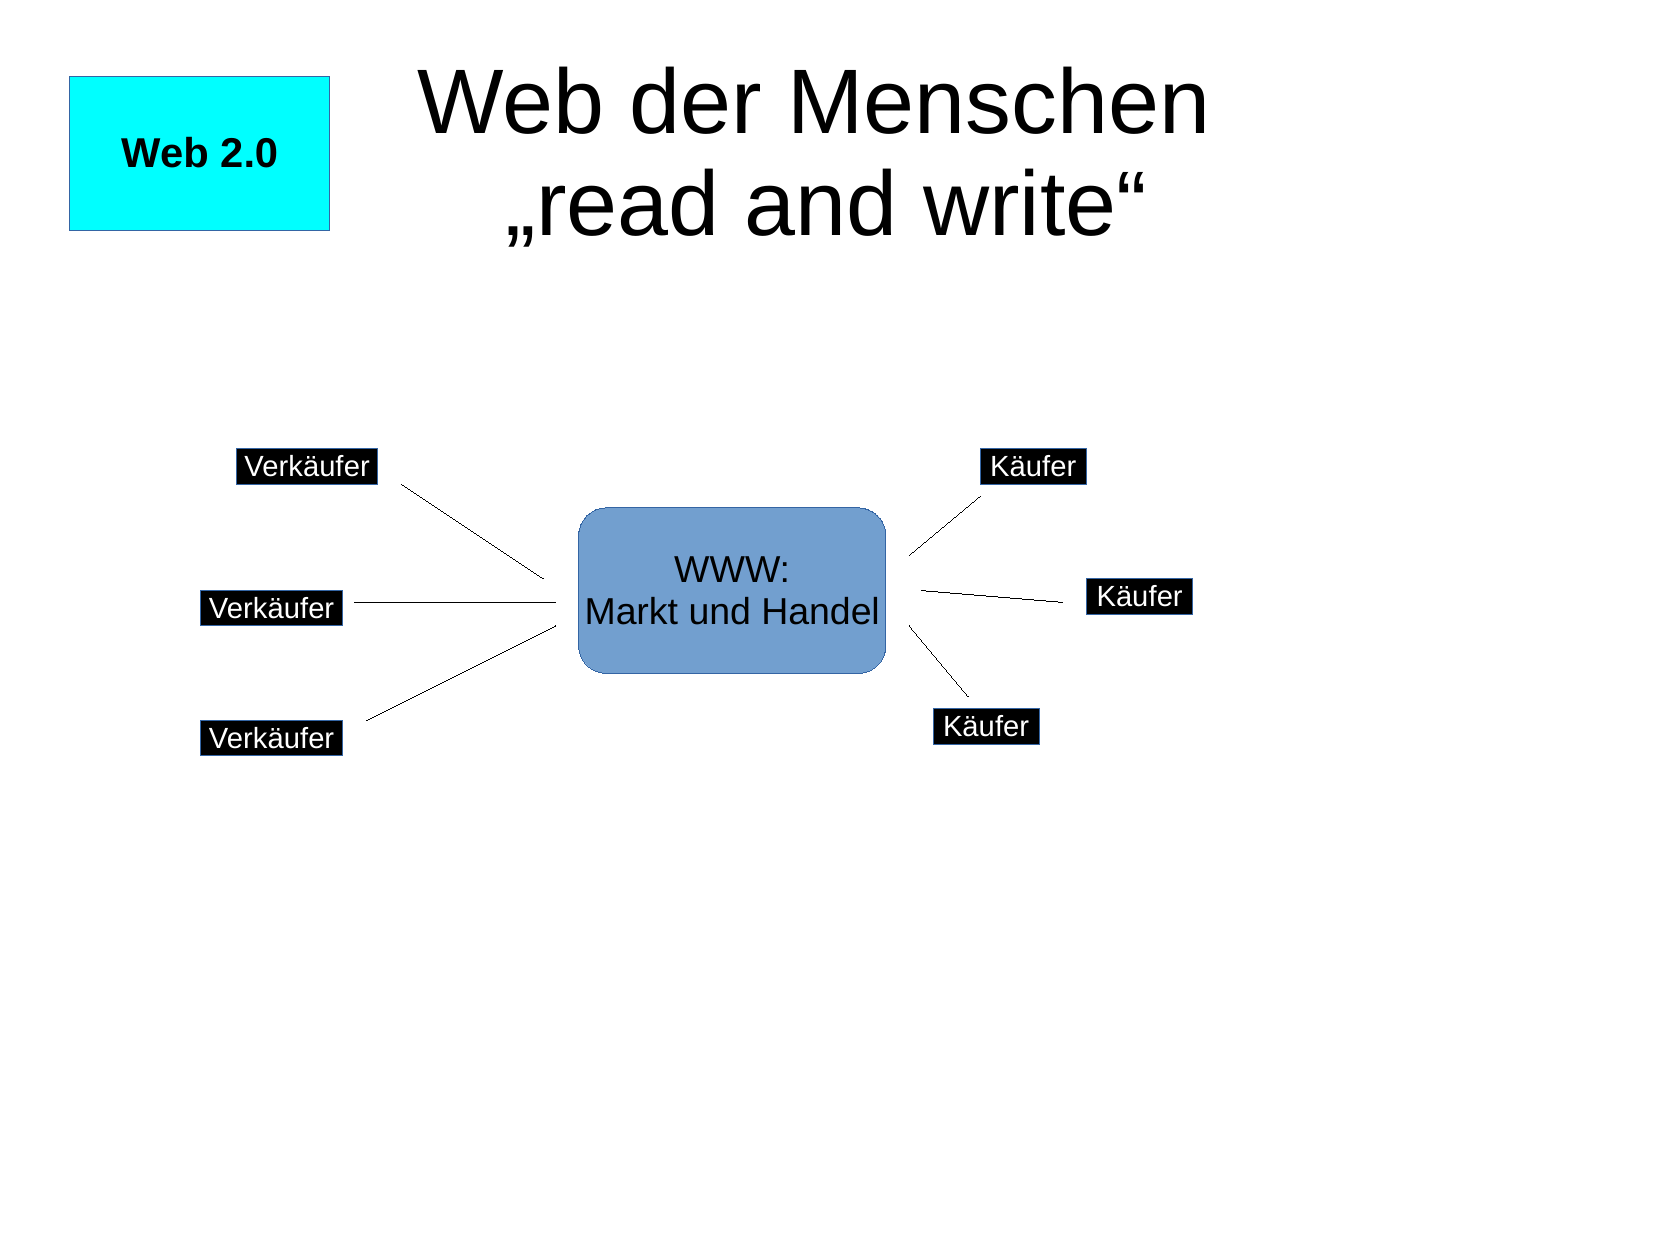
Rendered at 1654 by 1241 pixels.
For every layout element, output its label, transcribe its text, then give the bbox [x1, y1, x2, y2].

text_box Verkäufer [200, 720, 343, 756]
text_box Käufer [980, 448, 1087, 485]
text_box WWW: Markt und Handel [578, 507, 886, 674]
text_box Käufer [1086, 578, 1193, 615]
text_box Käufer [933, 708, 1040, 745]
text_box Web 2.0 [69, 76, 330, 231]
text_box Verkäufer [236, 448, 378, 485]
text_box Verkäufer [200, 590, 343, 626]
title Web der Menschen „read and write“ [82, 49, 1571, 257]
